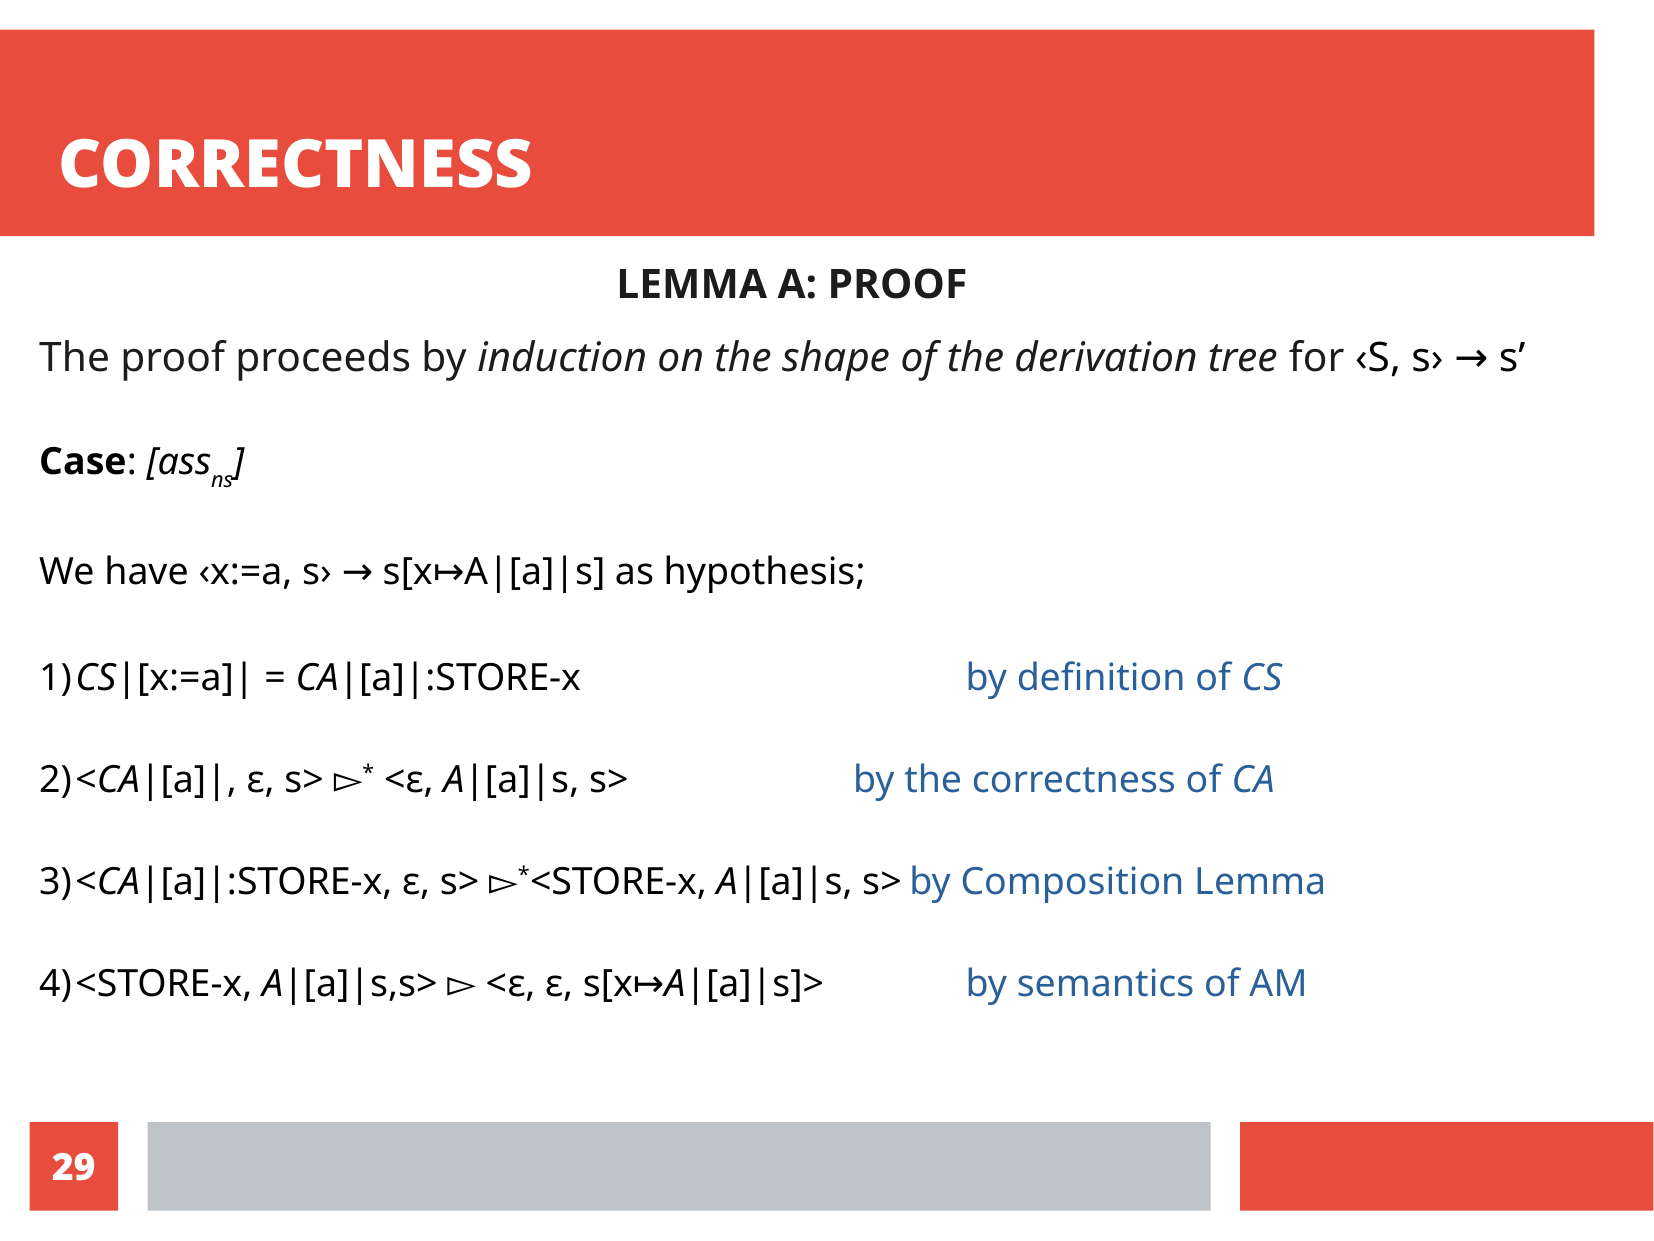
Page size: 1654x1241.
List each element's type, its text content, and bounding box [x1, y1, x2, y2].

list LEMMA A: PROOF The proof proceeds by induction on the shape of the derivation tree for ‹S, s› → s’ Case: [assns] We have ‹x:=a, s› → s[x↦A|[a]|s] as hypothesis; CS|[x:=a]| = CA|[a]|:STORE-x by definition of CS <CA|[a]|, ε, s> ▻* <ε, A|[a]|s, s> by the correctness of CA <CA|[a]|:STORE-x, ε, s> ▻*<STORE-x, A|[a]|s, s> by Composition Lemma <STORE-x, A|[a]|s,s> ▻ <ε, ε, s[x↦A|[a]|s]> by semantics of AM [39, 255, 1546, 1023]
title CORRECTNESS [59, 59, 1595, 207]
